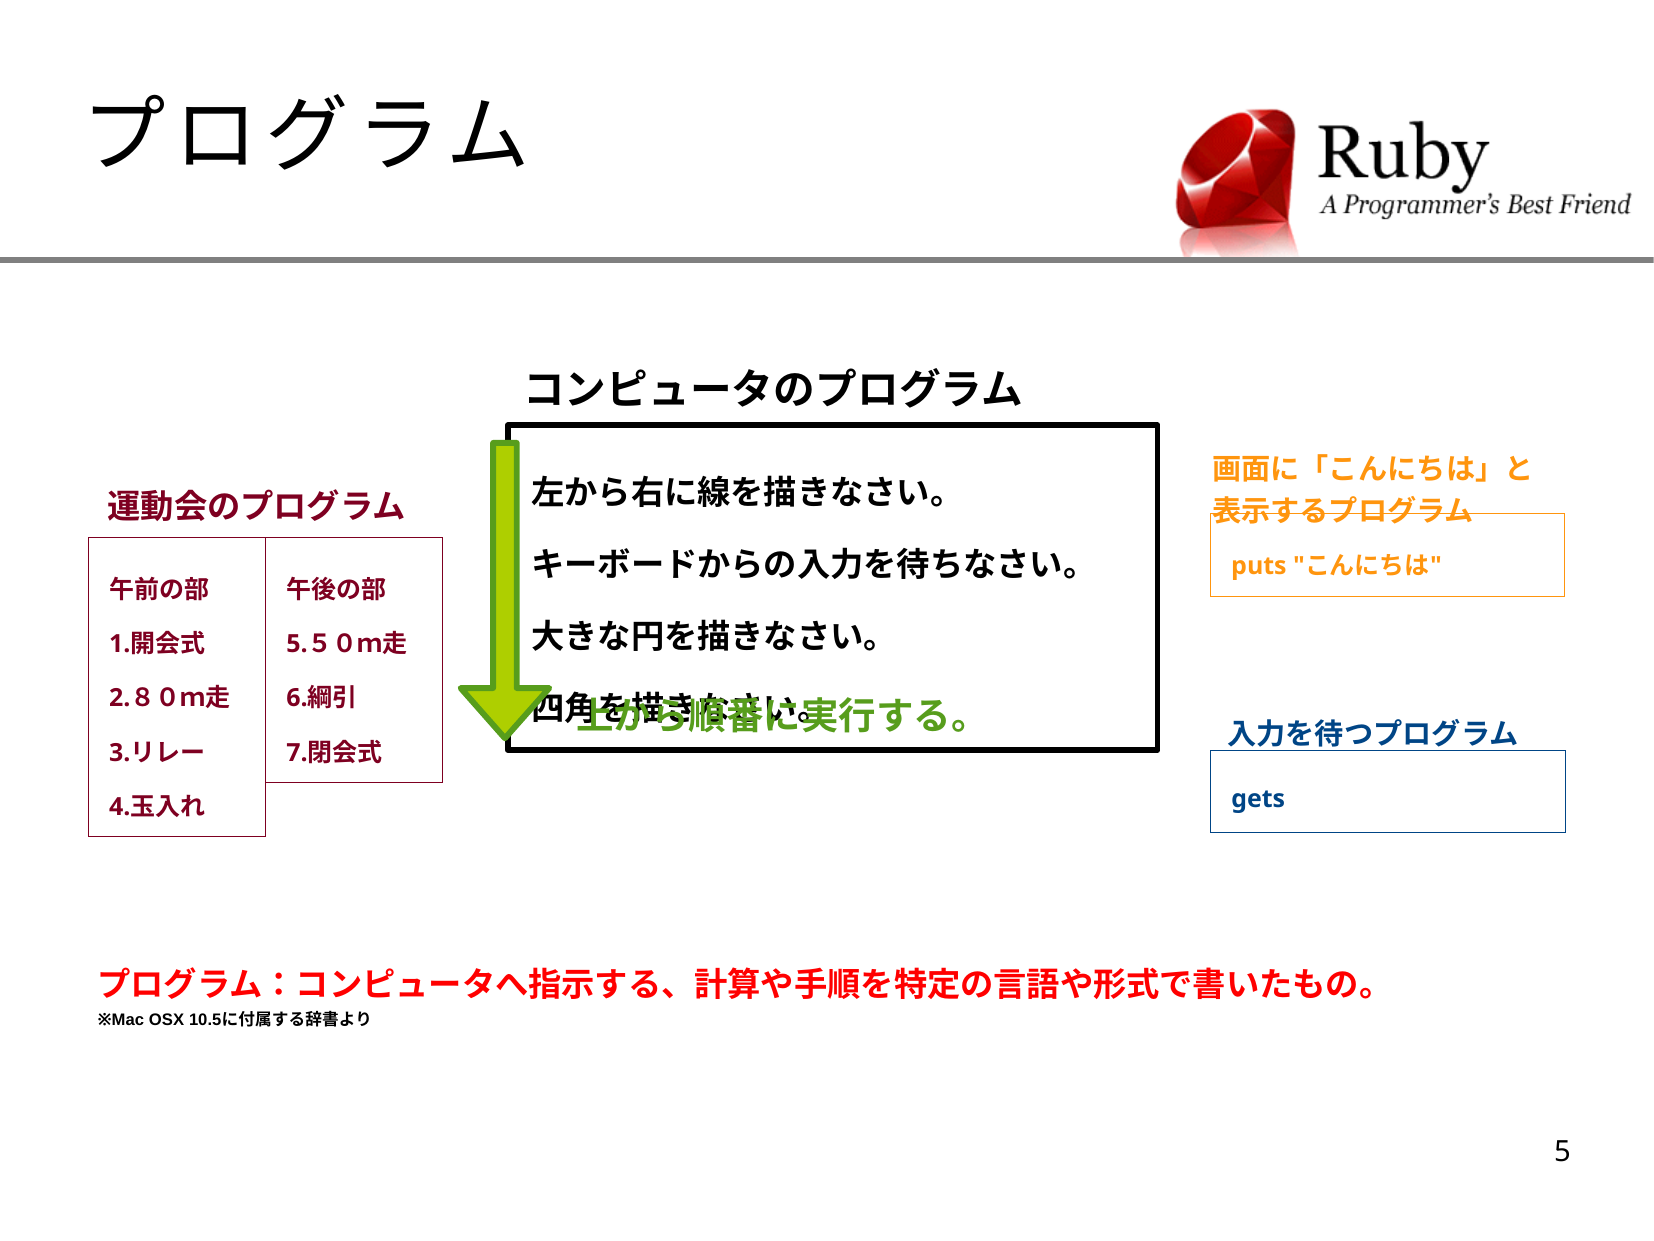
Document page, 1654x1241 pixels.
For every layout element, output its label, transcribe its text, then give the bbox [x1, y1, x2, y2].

text_box [460, 442, 550, 739]
text_box コンピュータのプログラム [508, 348, 1045, 406]
text_box 午後の部 5.５０ｍ走 6.綱引 7.閉会式 [265, 537, 443, 774]
title プログラム [82, 49, 1152, 207]
text_box 入力を待つプログラム [1223, 703, 1523, 748]
text_box gets [1210, 750, 1566, 833]
picture [1160, 82, 1654, 257]
text_box 午前の部 1.開会式 2.８０ｍ走 3.リレー 4.玉入れ [88, 537, 265, 774]
text_box puts "こんにちは" [1210, 513, 1565, 597]
text_box 左から右に線を描きなさい。 キーボードからの入力を待ちなさい。 大きな円を描きなさい。 四角を描きなさい。 [507, 425, 1158, 751]
text_box プログラム：コンピュータへ指示する、計算や手順を特定の言語や形式で書いたもの。 ※Mac OSX 10.5に付属する辞書より [82, 950, 1477, 1019]
text_box 上から順番に実行する。 [576, 679, 989, 732]
text_box 画面に「こんにちは」と 表示するプログラム [1222, 437, 1524, 512]
text_box 運動会のプログラム [104, 472, 409, 522]
